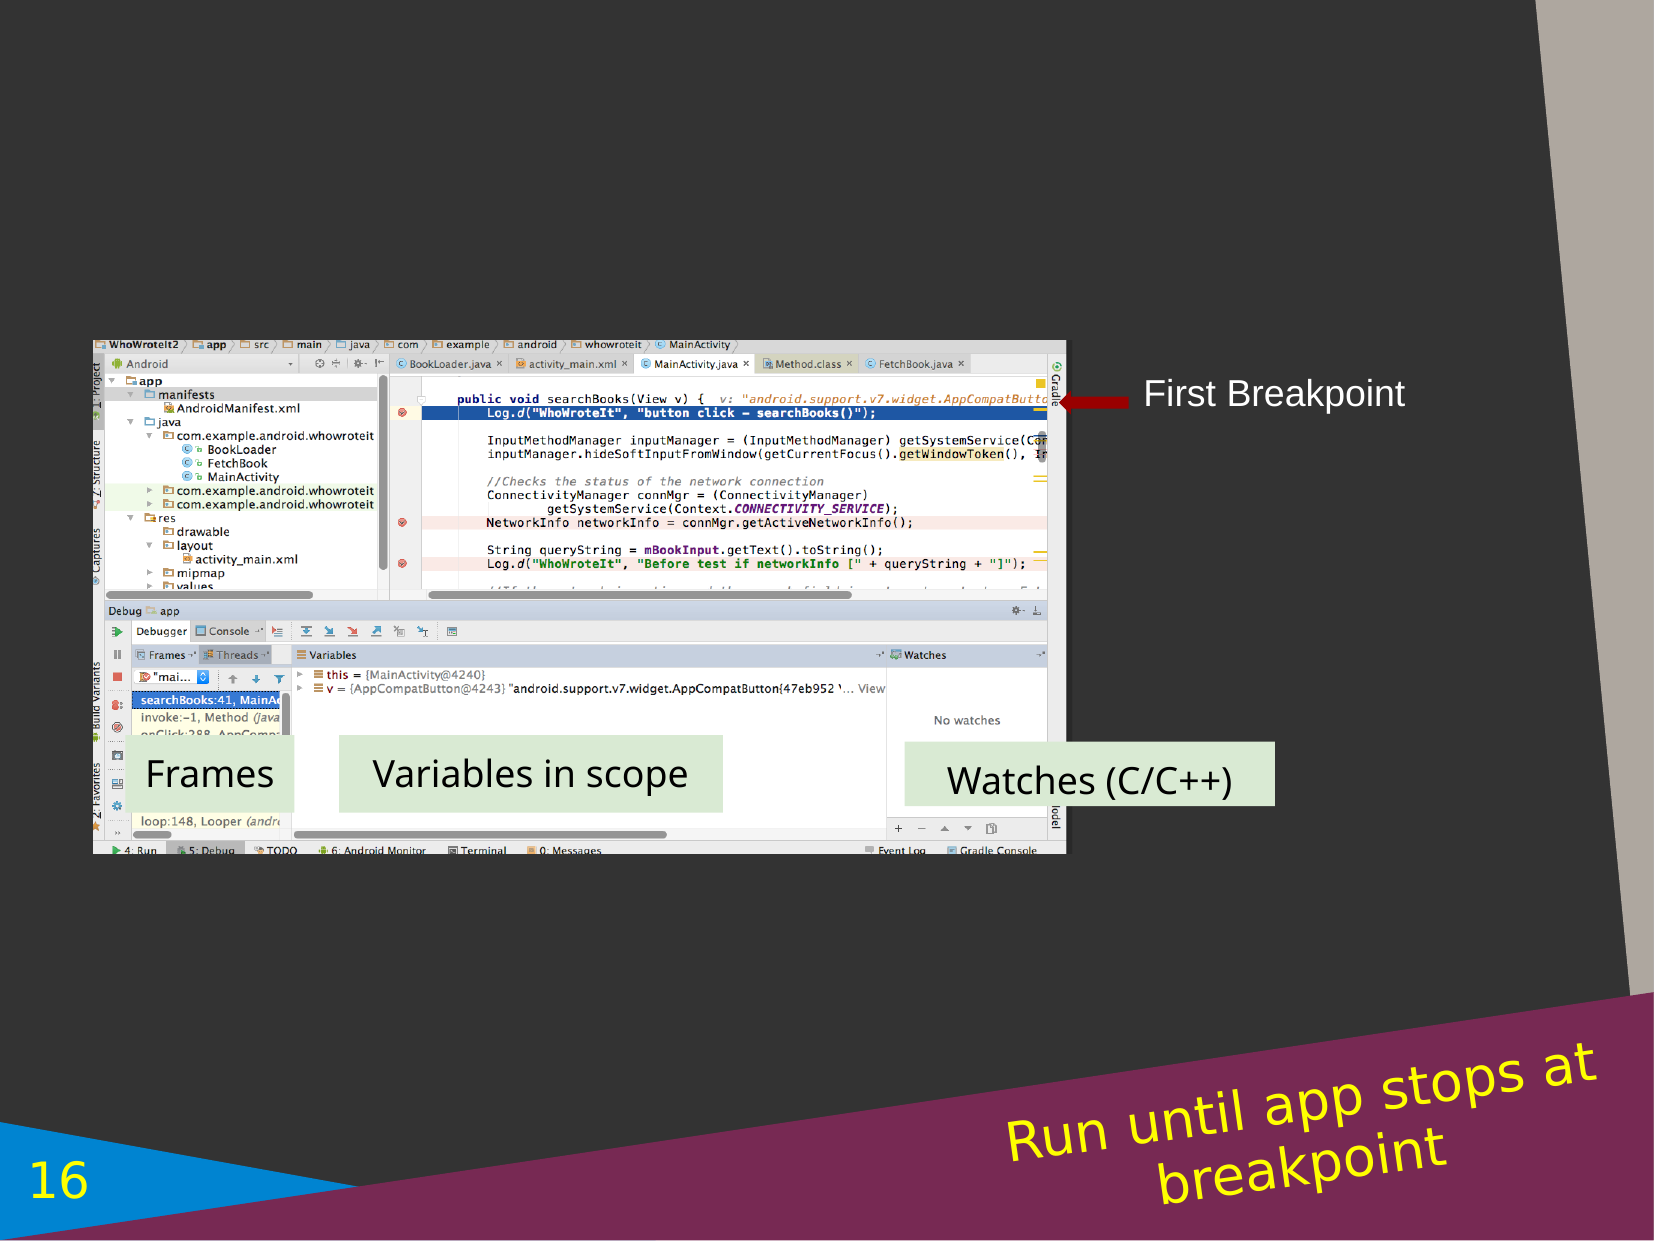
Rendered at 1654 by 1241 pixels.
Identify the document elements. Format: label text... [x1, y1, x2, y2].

title Run until app stops at breakpoint [956, 995, 1654, 1241]
text_box Watches (C/C++) [904, 741, 1275, 807]
text_box Variables in scope [339, 735, 723, 813]
picture [93, 340, 1073, 854]
text_box First Breakpoint [1128, 364, 1421, 422]
text_box [1058, 390, 1128, 415]
text_box Frames [125, 735, 295, 813]
